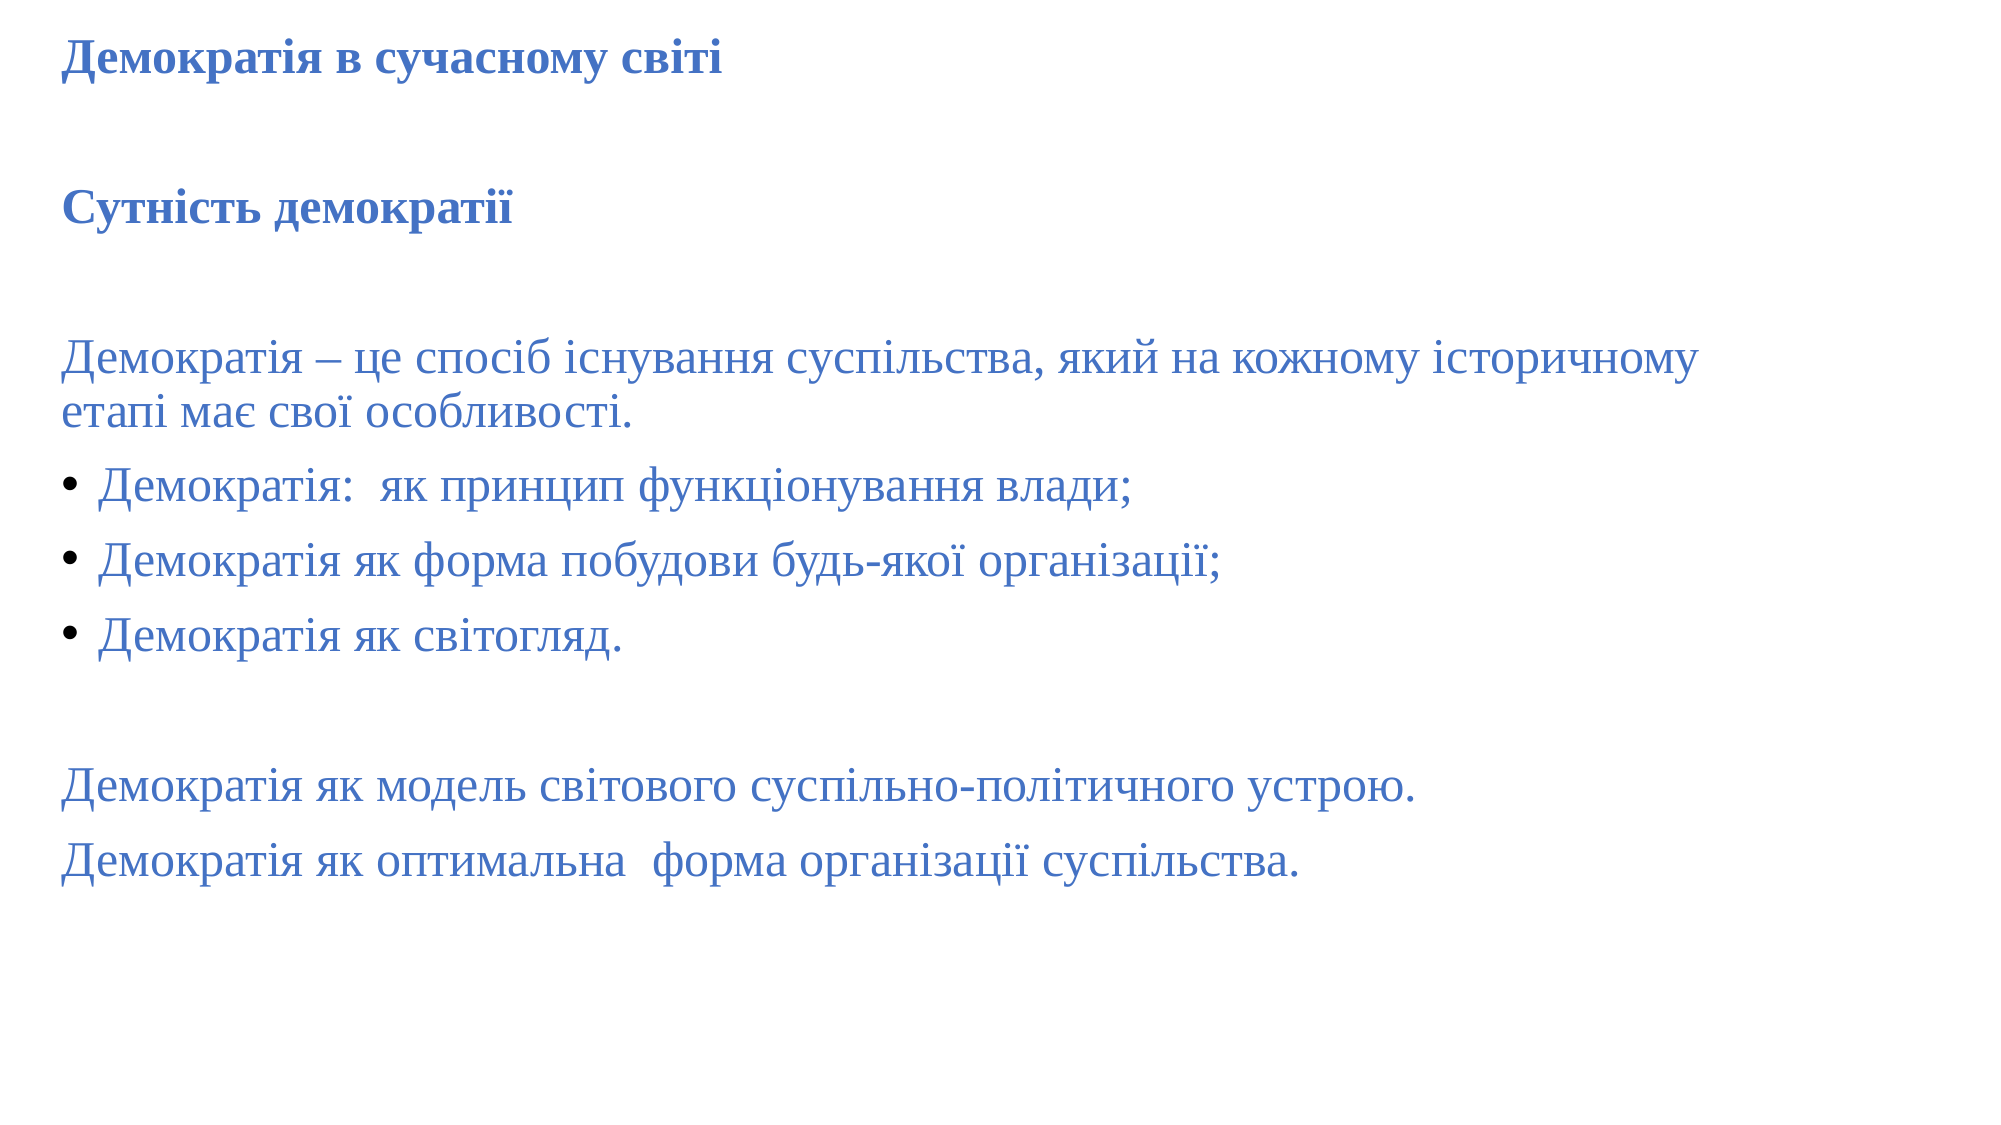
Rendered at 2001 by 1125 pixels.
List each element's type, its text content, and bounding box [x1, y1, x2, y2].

list Демократія в сучасному світі Сутність демократії Демократія – це спосіб існування суспільства, який на кожному історичному етапі має свої особливості. Демократія: як принцип функціонування влади; Демократія як форма побудови будь-якої організації; Демократія як світогляд. Демократія як модель світового суспільно-політичного устрою. Демократія як оптимальна форма організації суспільства. [46, 23, 1825, 1125]
